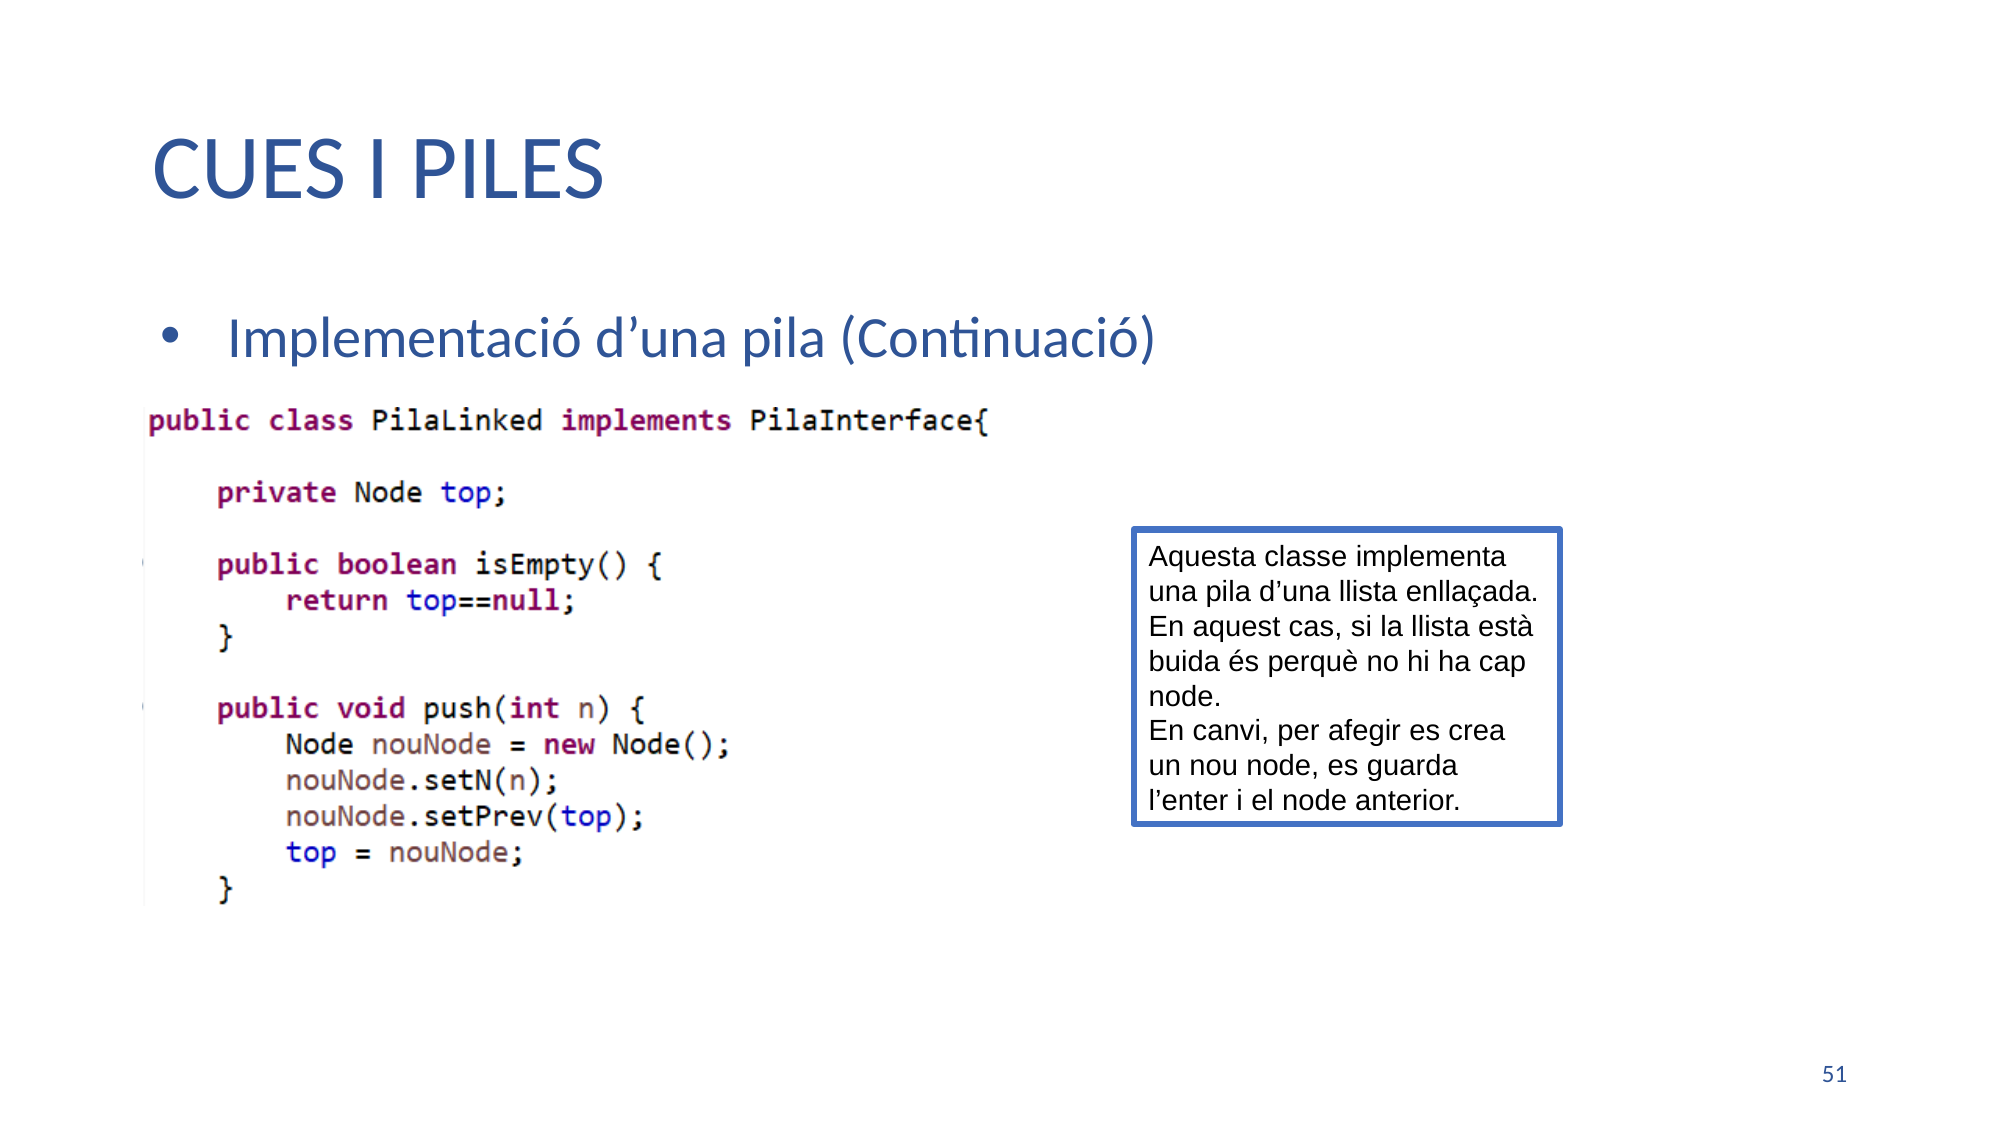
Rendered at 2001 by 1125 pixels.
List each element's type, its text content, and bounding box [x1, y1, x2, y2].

title CUES I PILES [137, 59, 1863, 278]
list Implementació d’una pila (Continuació) [137, 299, 1863, 1014]
slide_number <number> [1412, 1042, 1863, 1103]
text_box Aquesta classe implementa una pila d’una llista enllaçada. En aquest cas, si la llista està buida és perquè no hi ha cap node. En canvi, per afegir es crea un nou node, es guarda l’enter i el node anterior. [1133, 529, 1561, 825]
picture [142, 407, 1000, 906]
